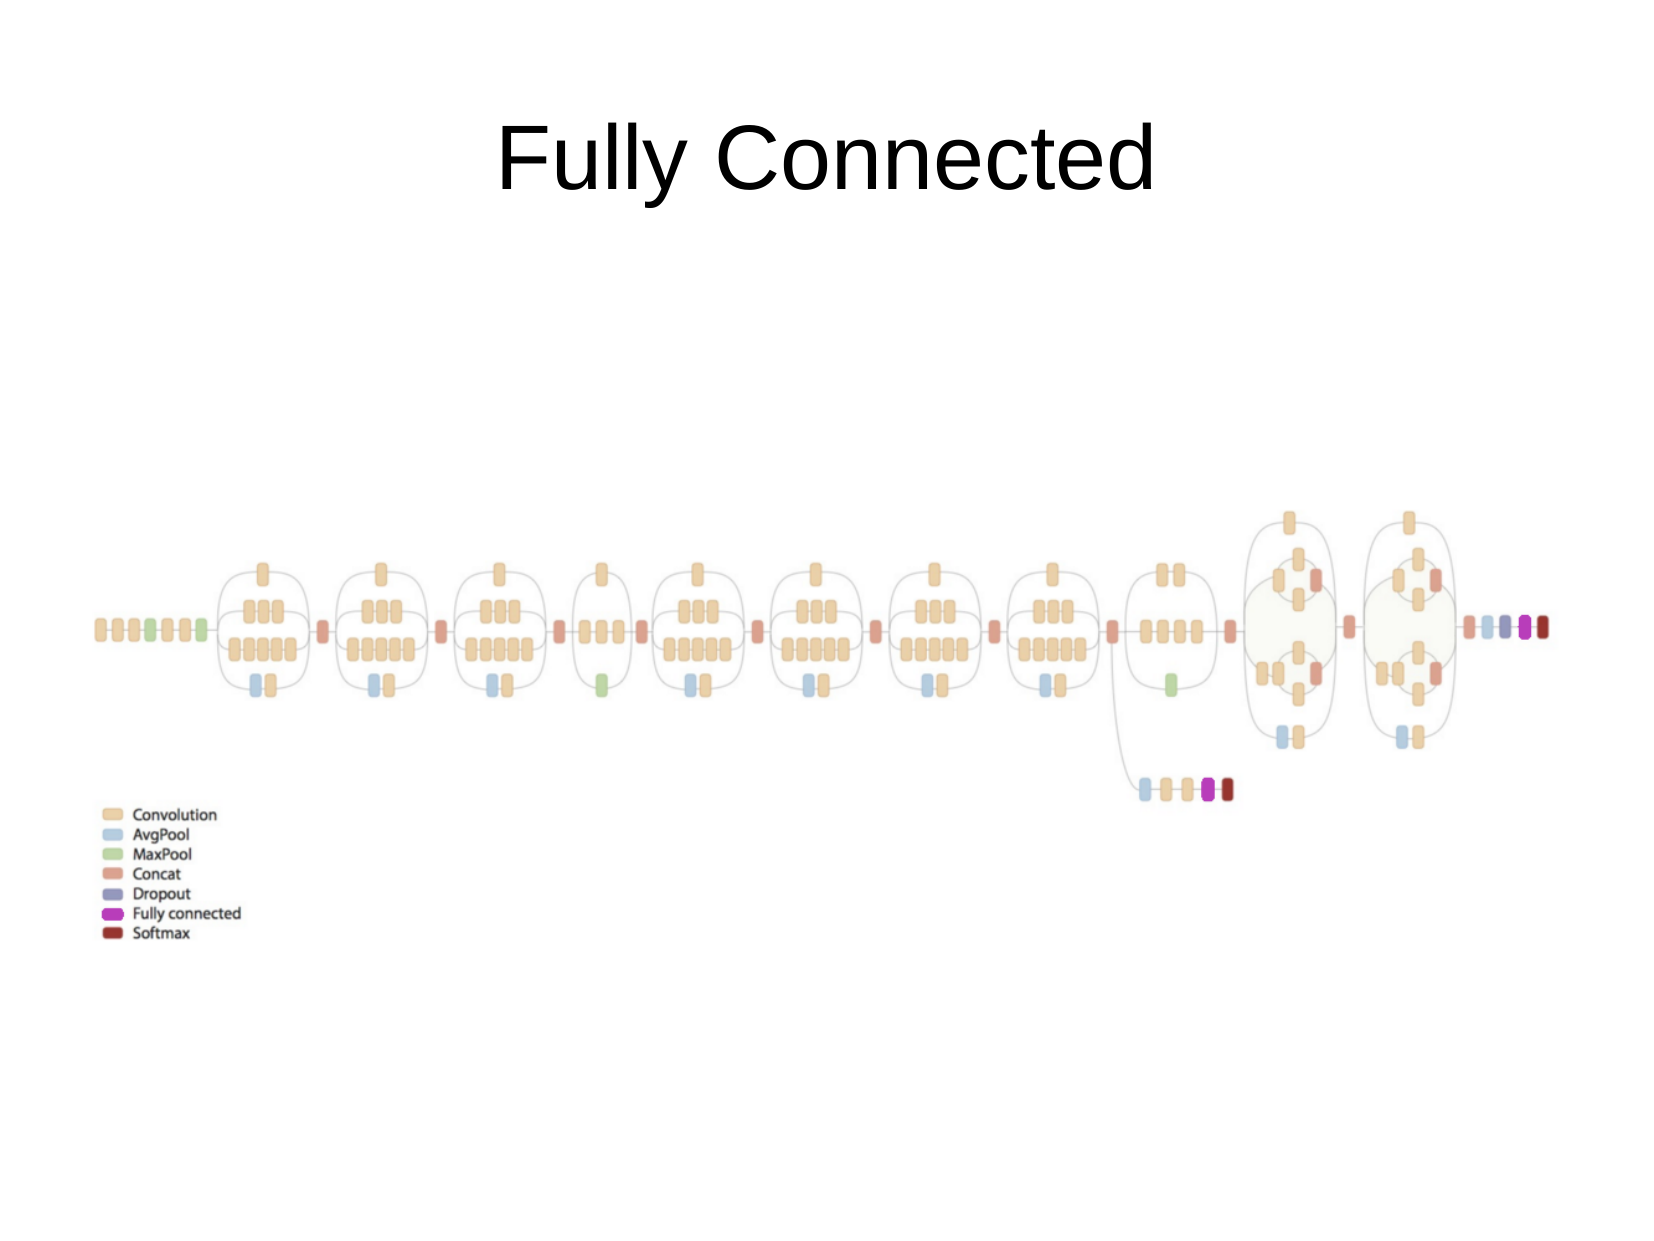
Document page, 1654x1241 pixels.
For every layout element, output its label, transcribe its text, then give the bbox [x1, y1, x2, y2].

picture [82, 349, 1571, 1050]
title Fully Connected [82, 49, 1571, 257]
